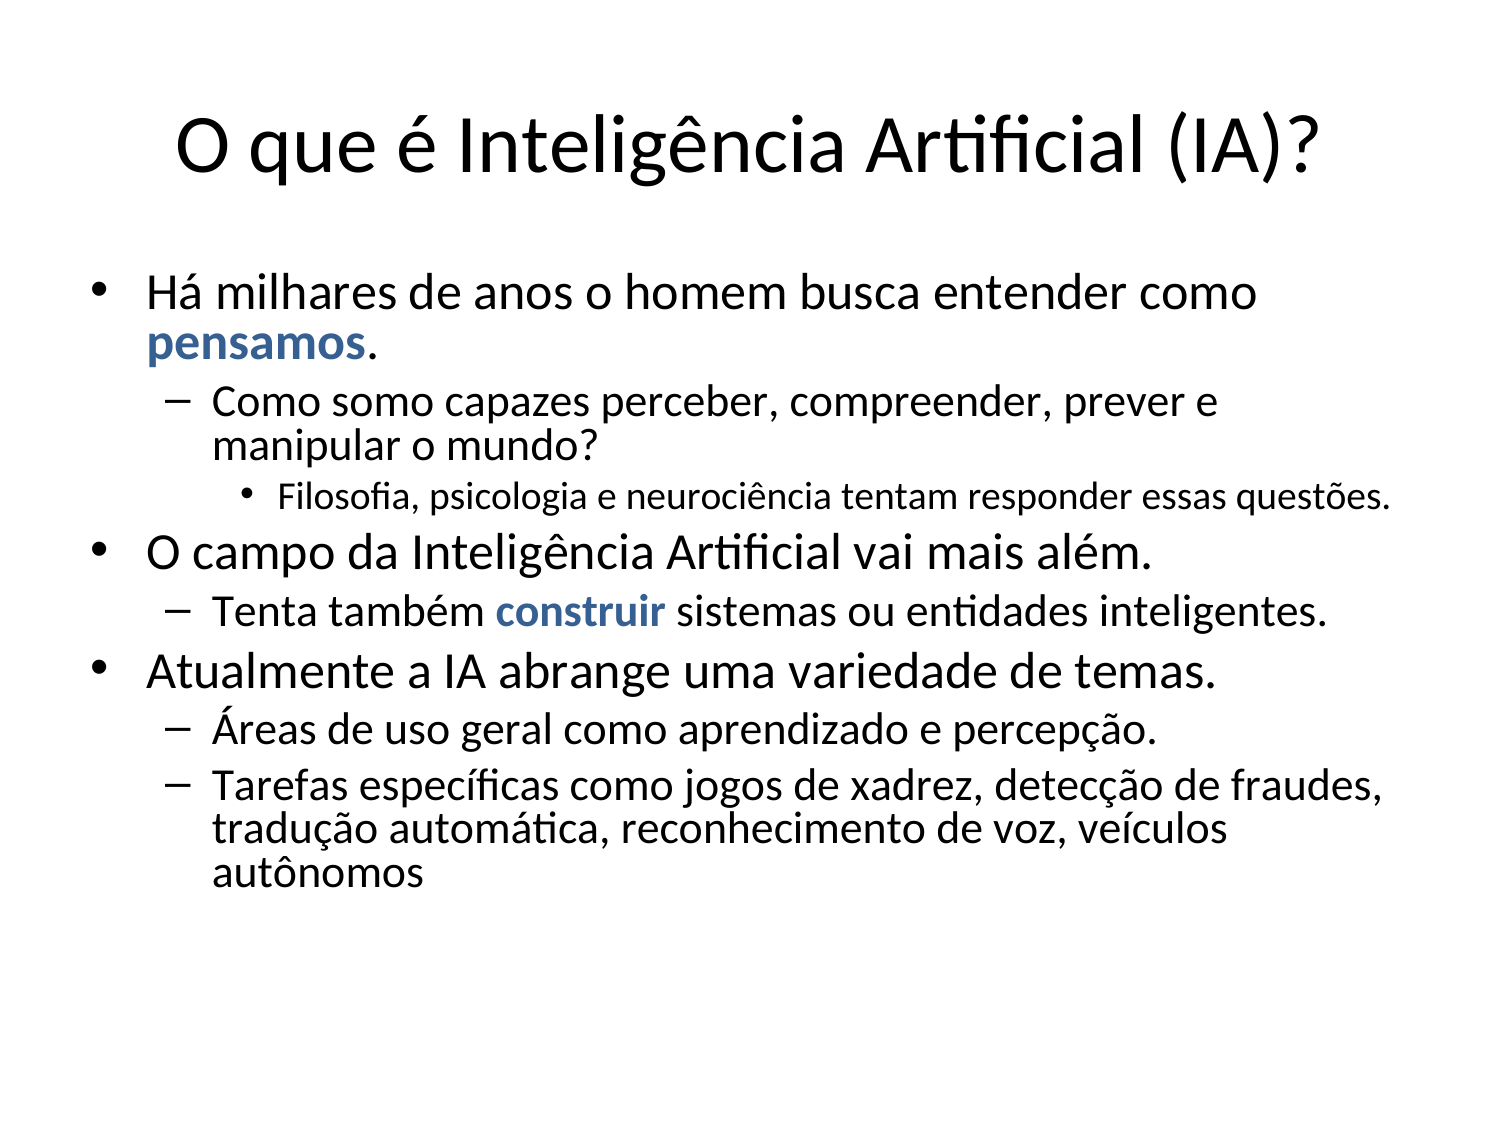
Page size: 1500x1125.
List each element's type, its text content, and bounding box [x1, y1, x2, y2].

list Há milhares de anos o homem busca entender como pensamos. Como somo capazes perceber, compreender, prever e manipular o mundo? Filosofia, psicologia e neurociência tentam responder essas questões. O campo da Inteligência Artificial vai mais além. Tenta também construir sistemas ou entidades inteligentes. Atualmente a IA abrange uma variedade de temas. Áreas de uso geral como aprendizado e percepção. Tarefas específicas como jogos de xadrez, detecção de fraudes, tradução automática, reconhecimento de voz, veículos autônomos [75, 262, 1426, 1005]
title O que é Inteligência Artificial (IA)? [75, 31, 1426, 247]
